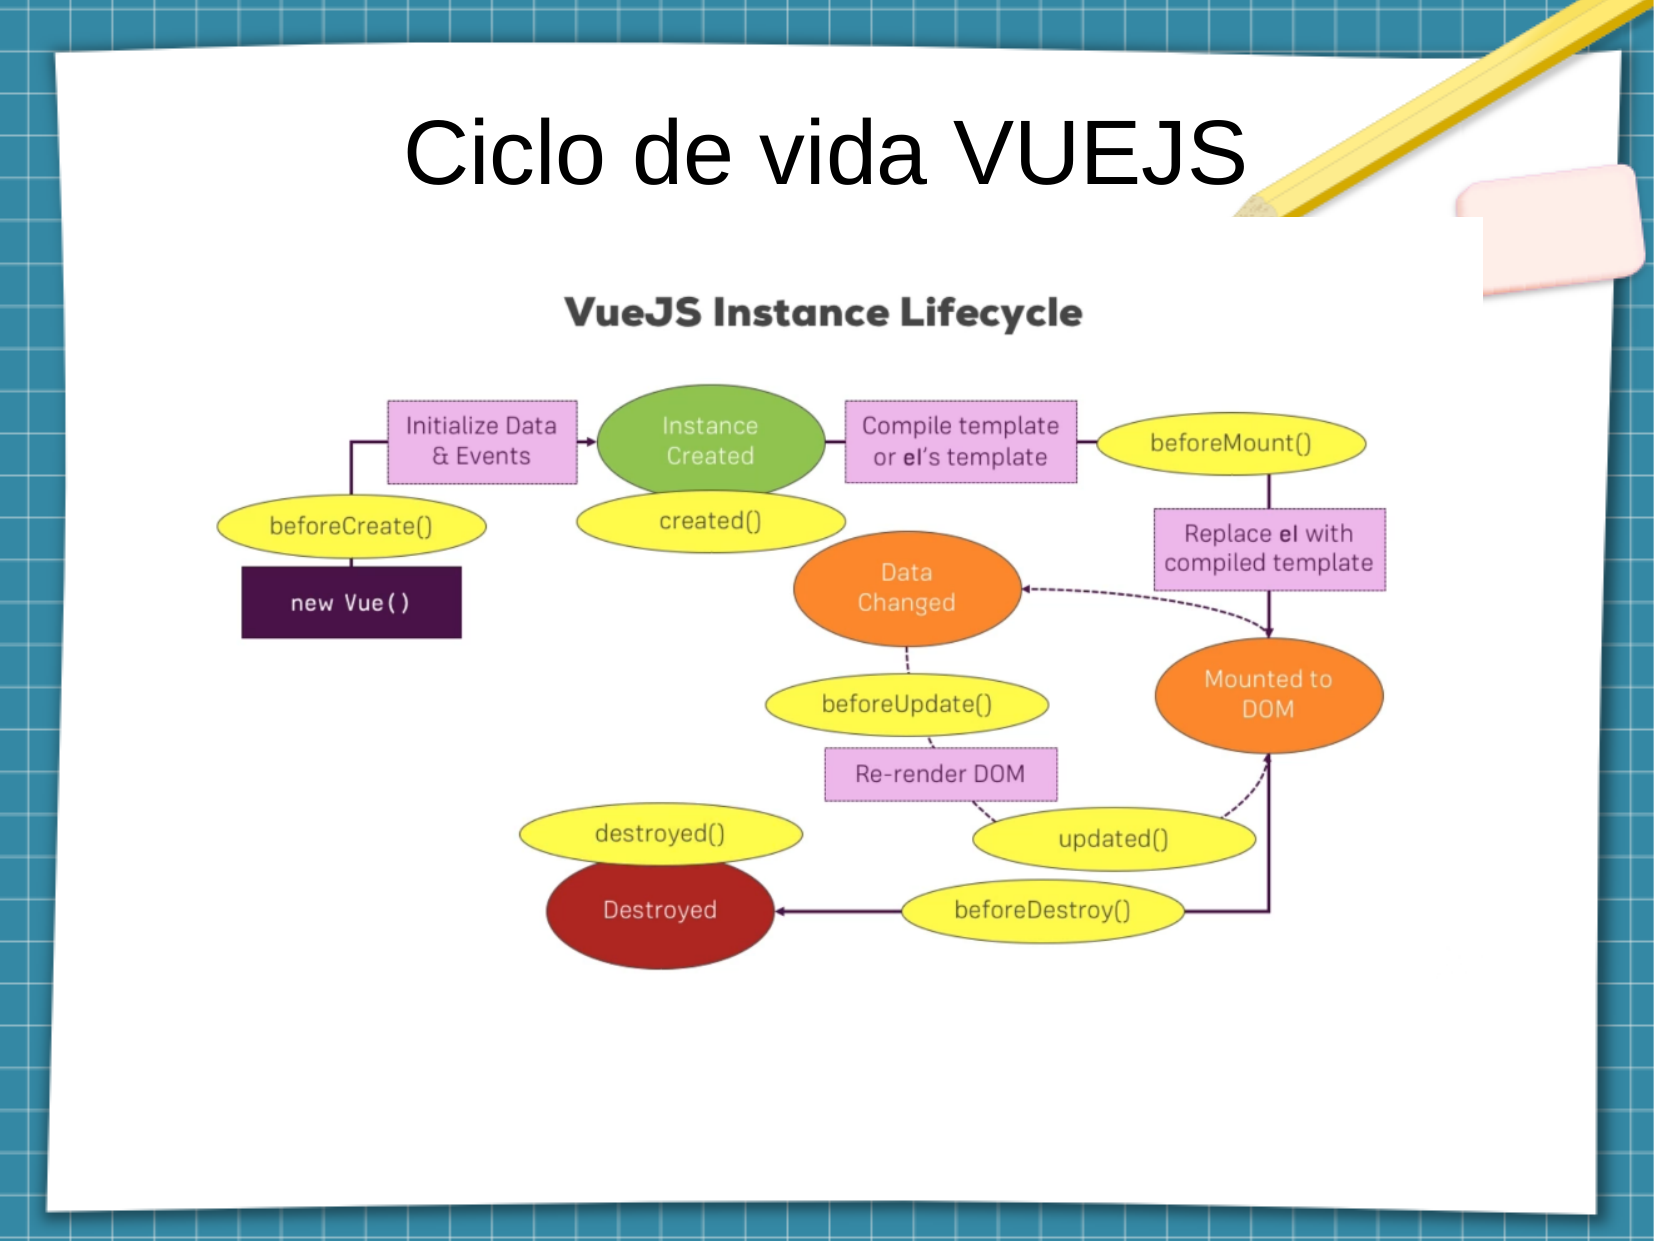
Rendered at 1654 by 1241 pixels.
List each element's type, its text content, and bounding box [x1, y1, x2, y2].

title Ciclo de vida VUEJS [82, 49, 1571, 257]
picture [0, 0, 1654, 1241]
